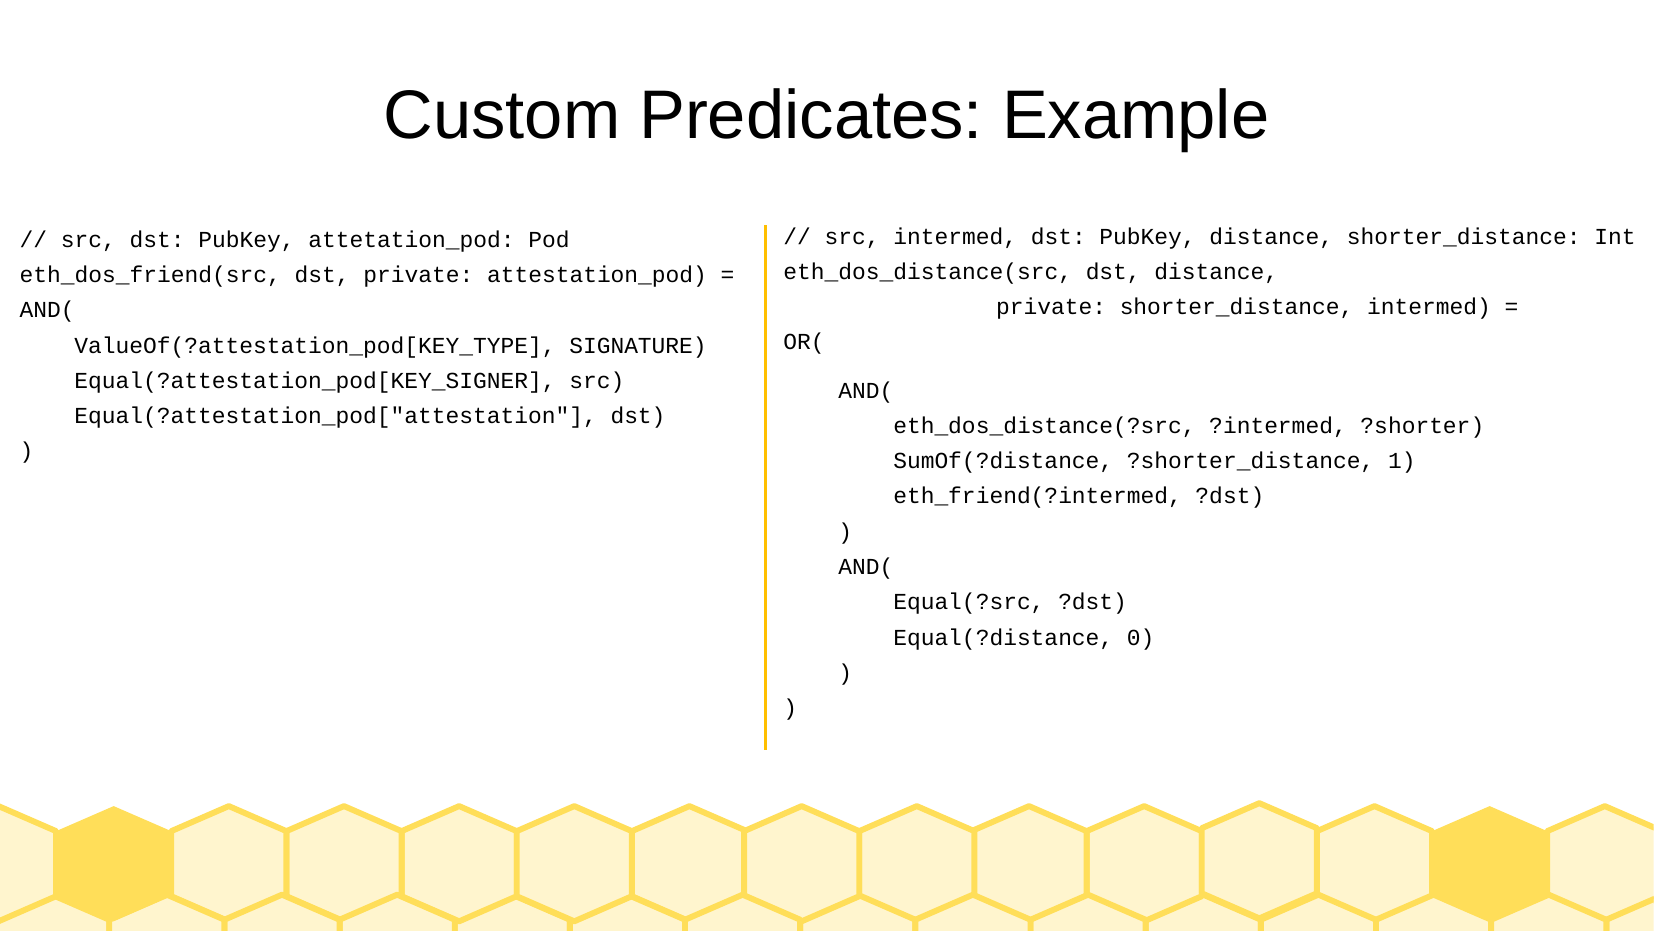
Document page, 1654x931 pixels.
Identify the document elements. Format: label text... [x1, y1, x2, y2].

list // src, dst: PubKey, attetation_pod: Pod eth_dos_friend(src, dst, private: attestation_pod) = AND( ValueOf(?attestation_pod[KEY_TYPE], SIGNATURE) Equal(?attestation_pod[KEY_SIGNER], src) Equal(?attestation_pod["attestation"], dst) ) [0, 228, 766, 768]
title Custom Predicates: Example [82, 37, 1571, 193]
list // src, intermed, dst: PubKey, distance, shorter_distance: Int eth_dos_distance(src, dst, distance, private: shorter_distance, intermed) = OR( AND( eth_dos_distance(?src, ?intermed, ?shorter) SumOf(?distance, ?shorter_distance, 1) eth_friend(?intermed, ?dst) ) AND( Equal(?src, ?dst) Equal(?distance, 0) ) ) [712, 225, 1651, 765]
